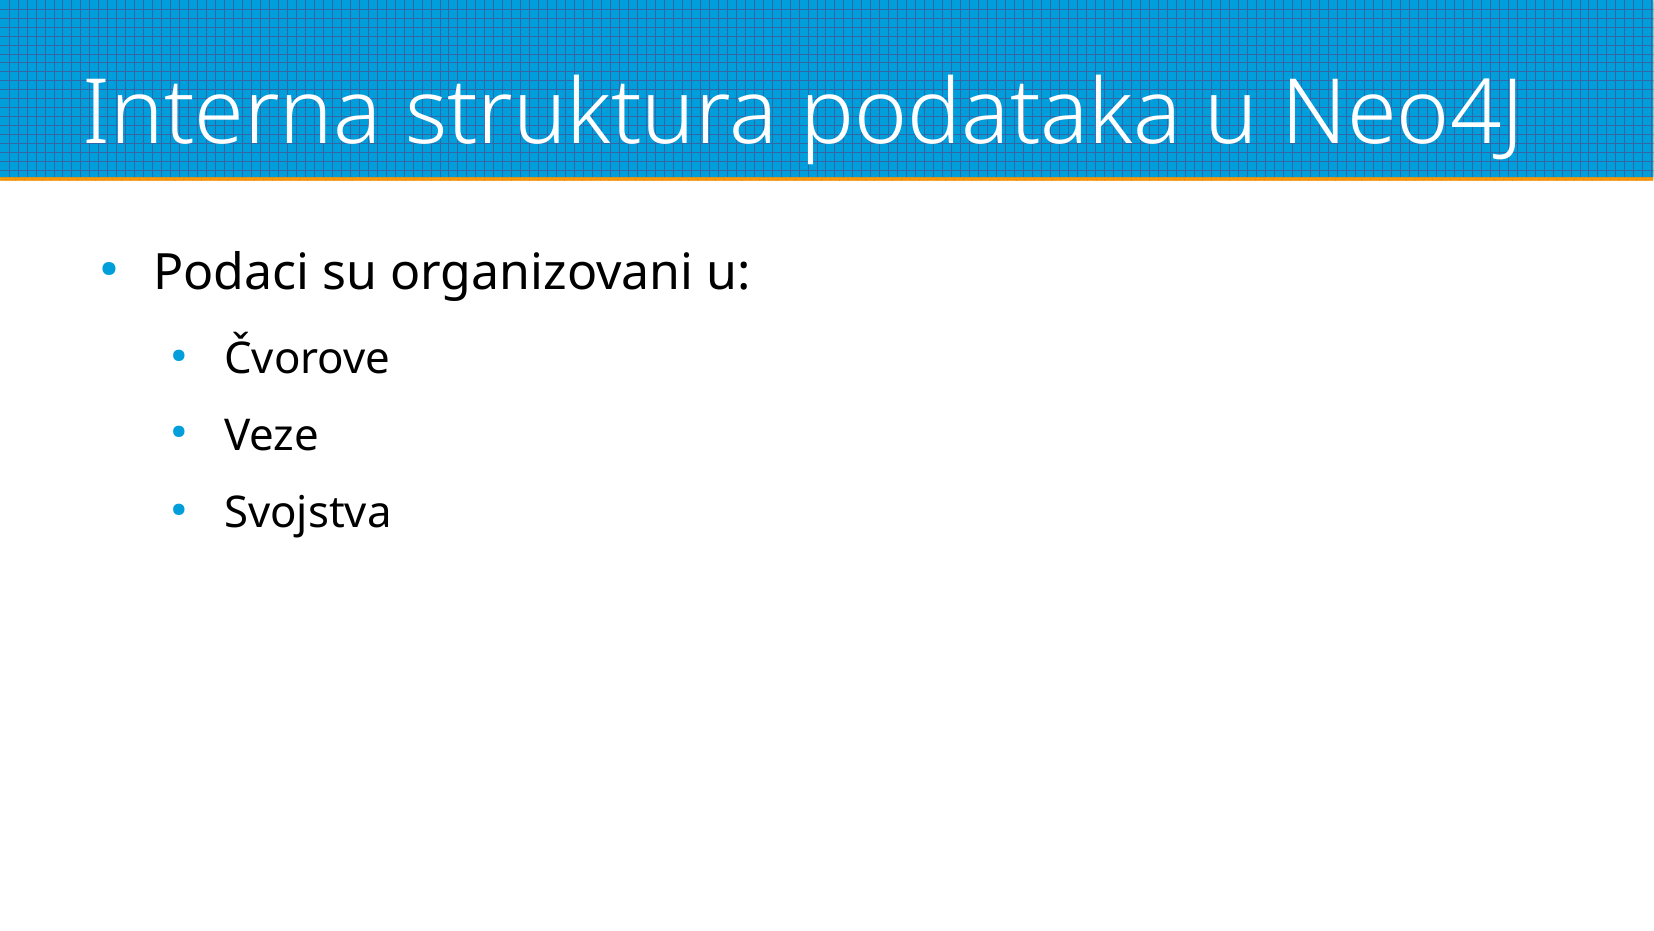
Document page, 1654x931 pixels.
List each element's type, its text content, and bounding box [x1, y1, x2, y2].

list Podaci su organizovani u: Čvorove Veze Svojstva [82, 236, 1563, 811]
title Interna struktura podataka u Neo4J [82, 14, 1571, 171]
